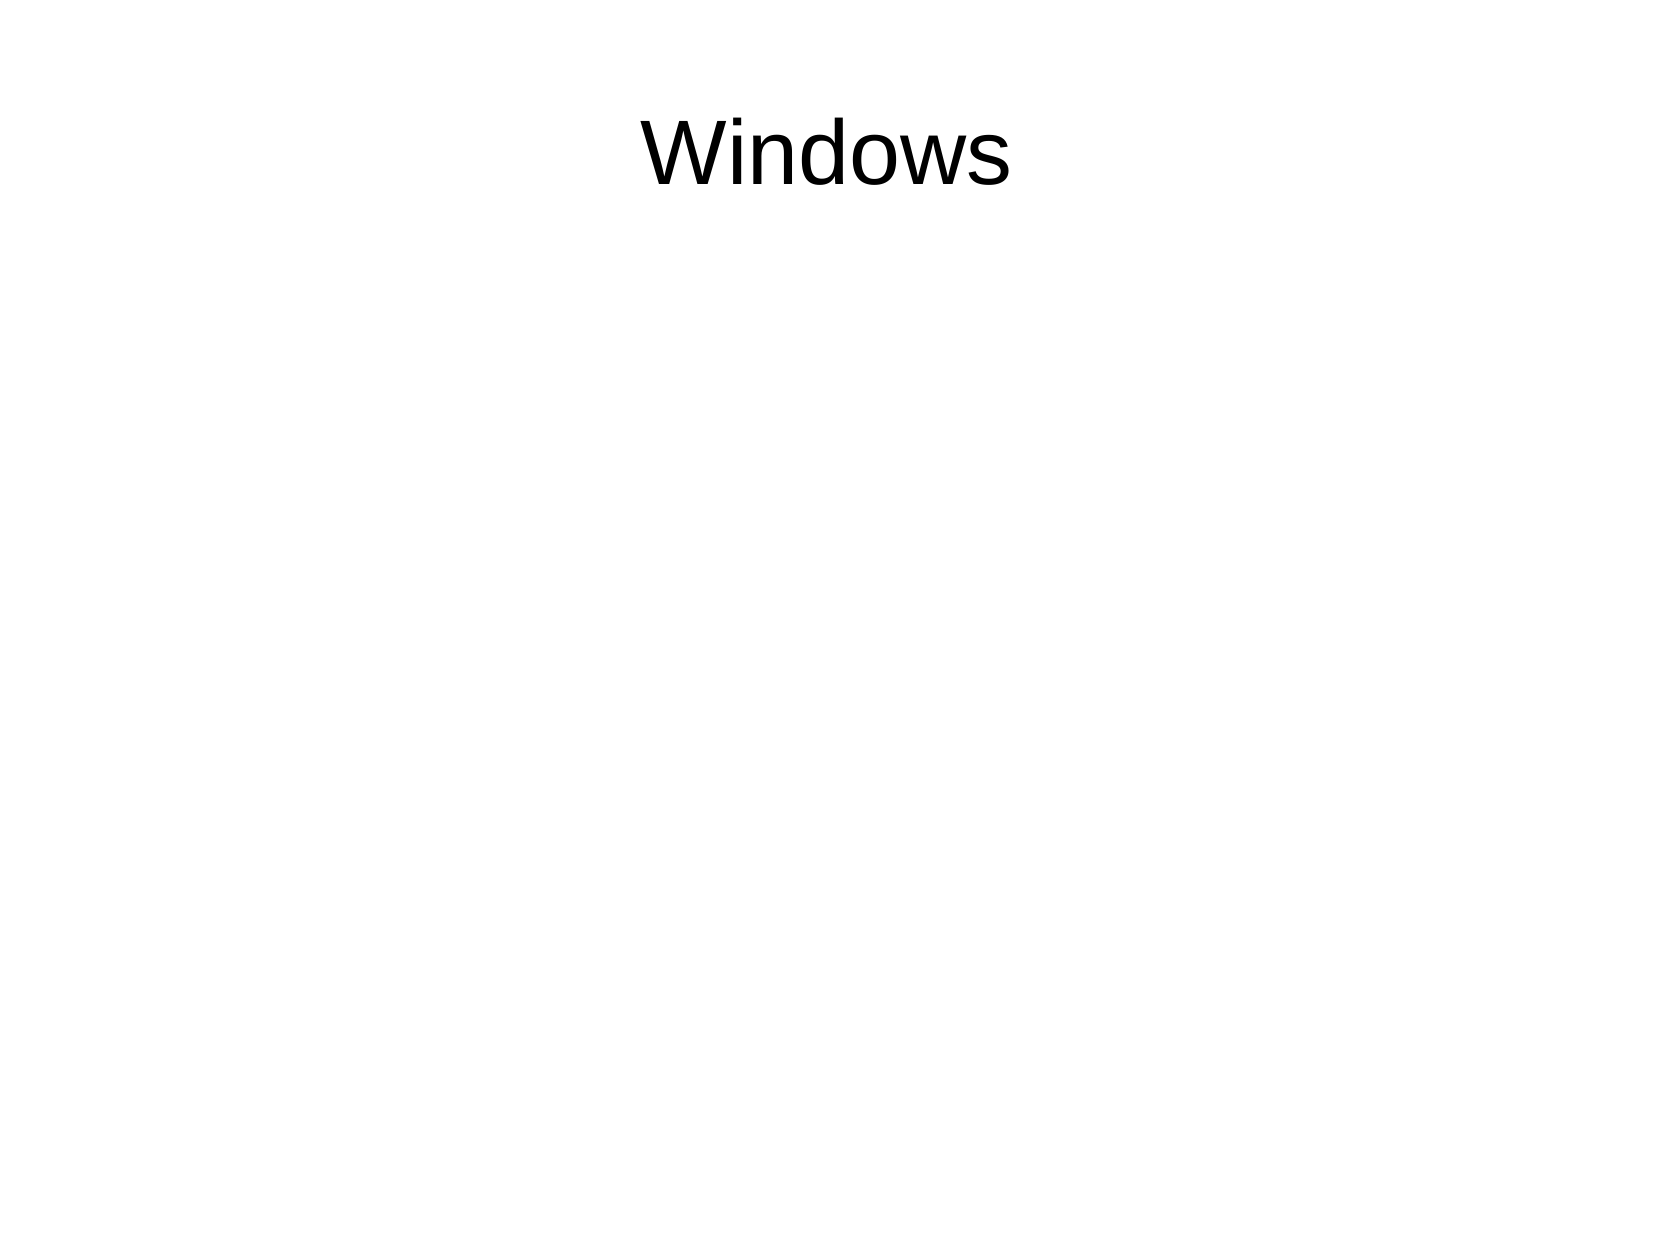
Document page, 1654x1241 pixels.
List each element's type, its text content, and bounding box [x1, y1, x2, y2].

title Windows [82, 49, 1571, 257]
